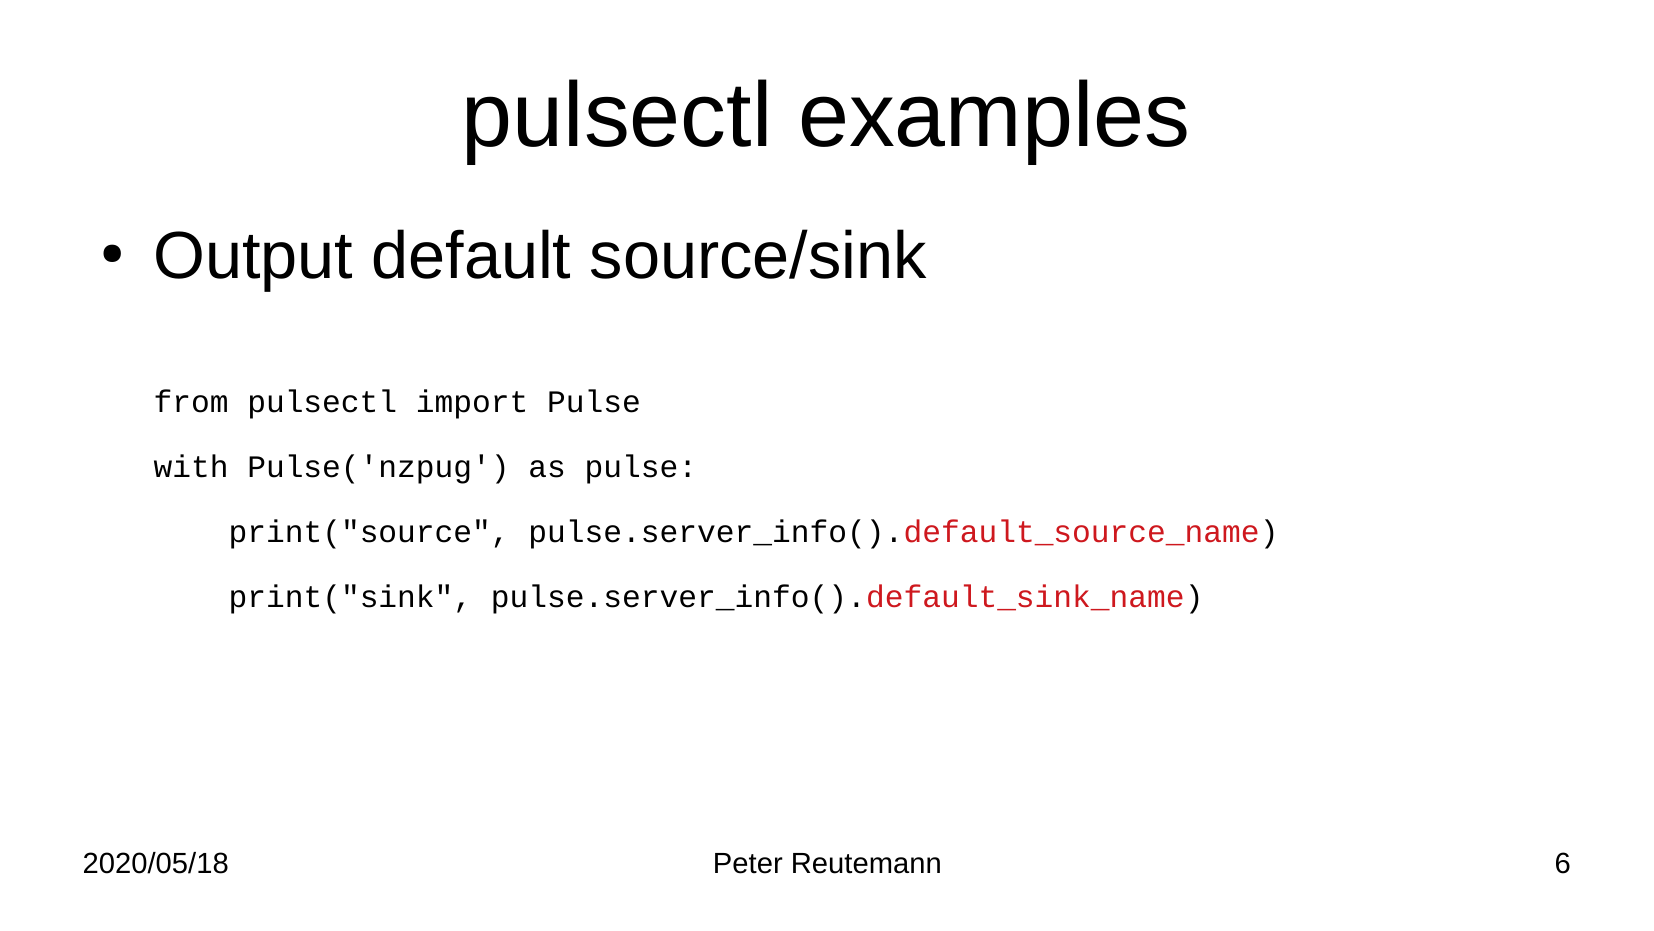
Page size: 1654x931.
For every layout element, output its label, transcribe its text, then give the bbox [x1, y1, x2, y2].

list Output default source/sink from pulsectl import Pulse with Pulse('nzpug') as pulse: print("source", pulse.server_info().default_source_name) print("sink", pulse.server_info().default_sink_name) [82, 217, 1571, 758]
title pulsectl examples [82, 37, 1571, 193]
